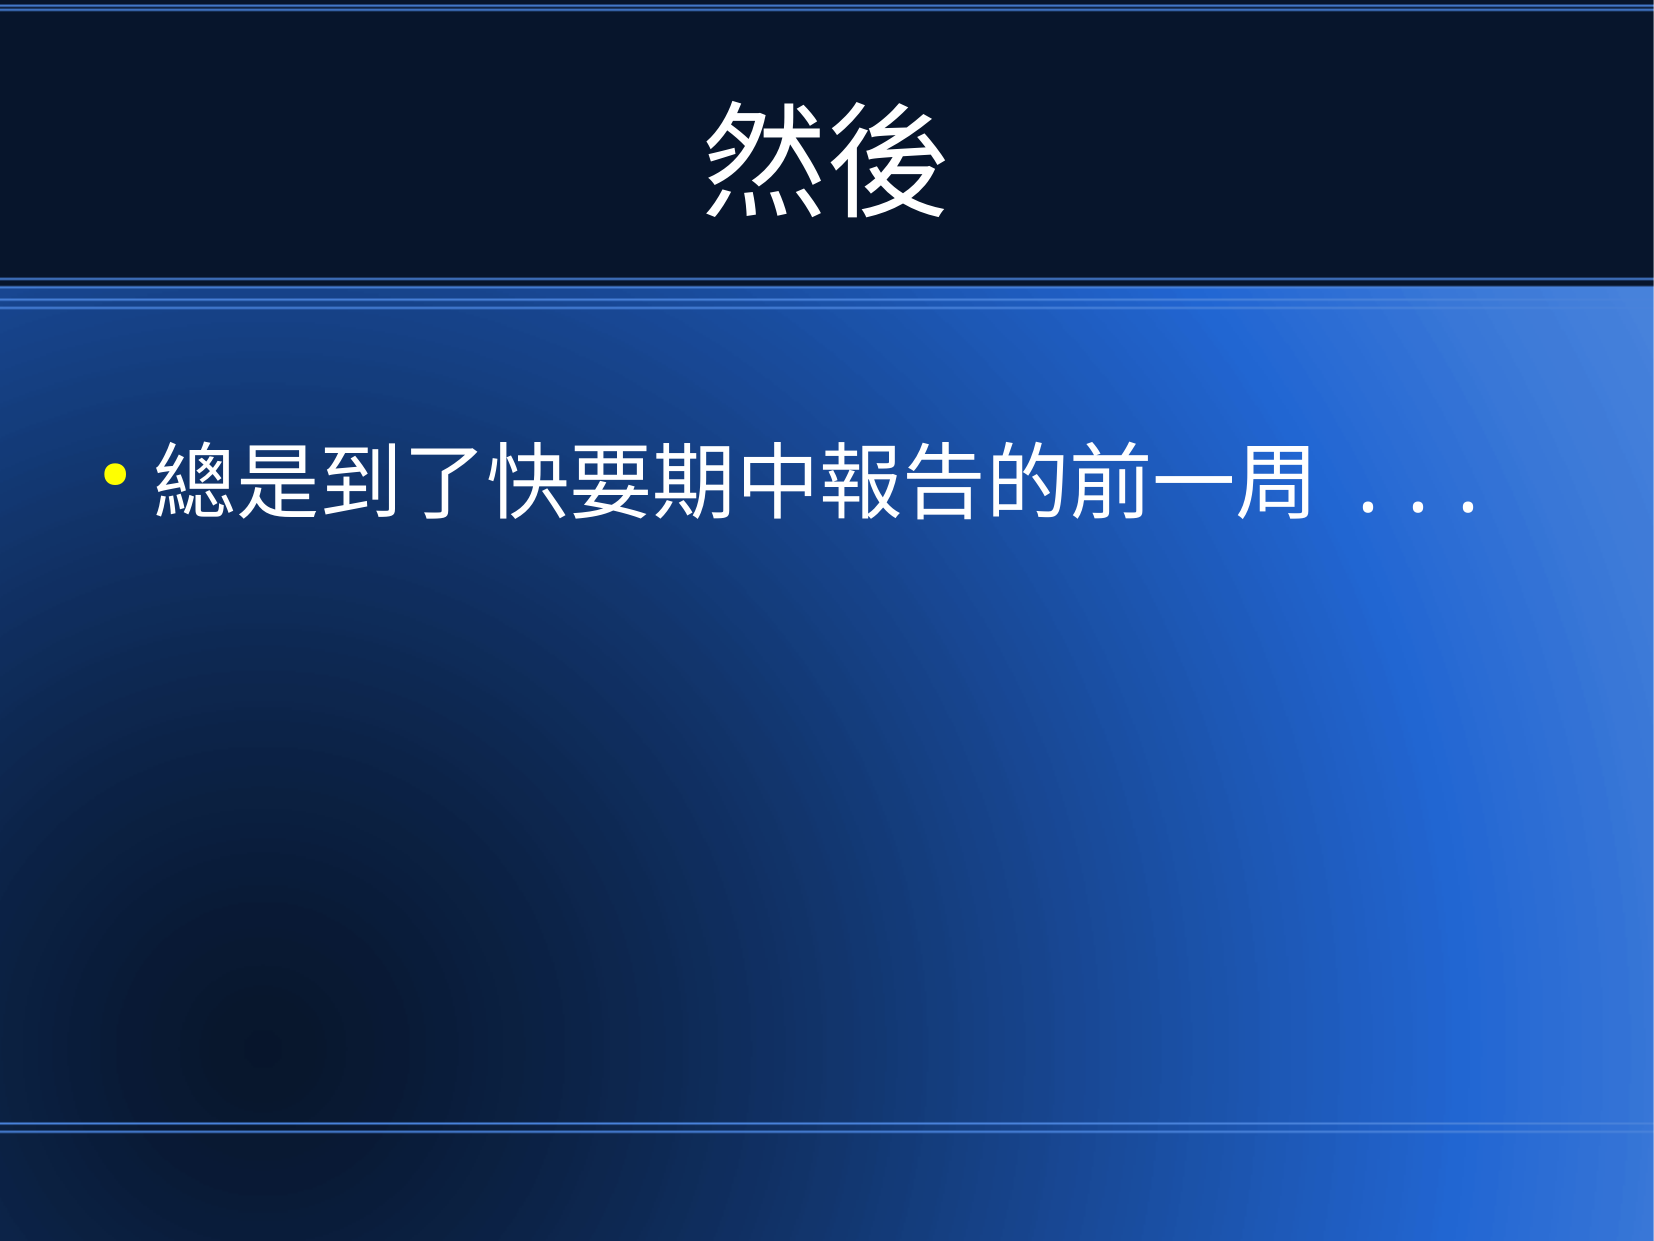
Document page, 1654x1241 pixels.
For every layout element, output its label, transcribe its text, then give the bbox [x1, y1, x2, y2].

picture [0, 0, 1654, 1241]
list 總是到了快要期中報告的前一周... [82, 355, 1571, 1241]
title 然後 [82, 49, 1571, 257]
